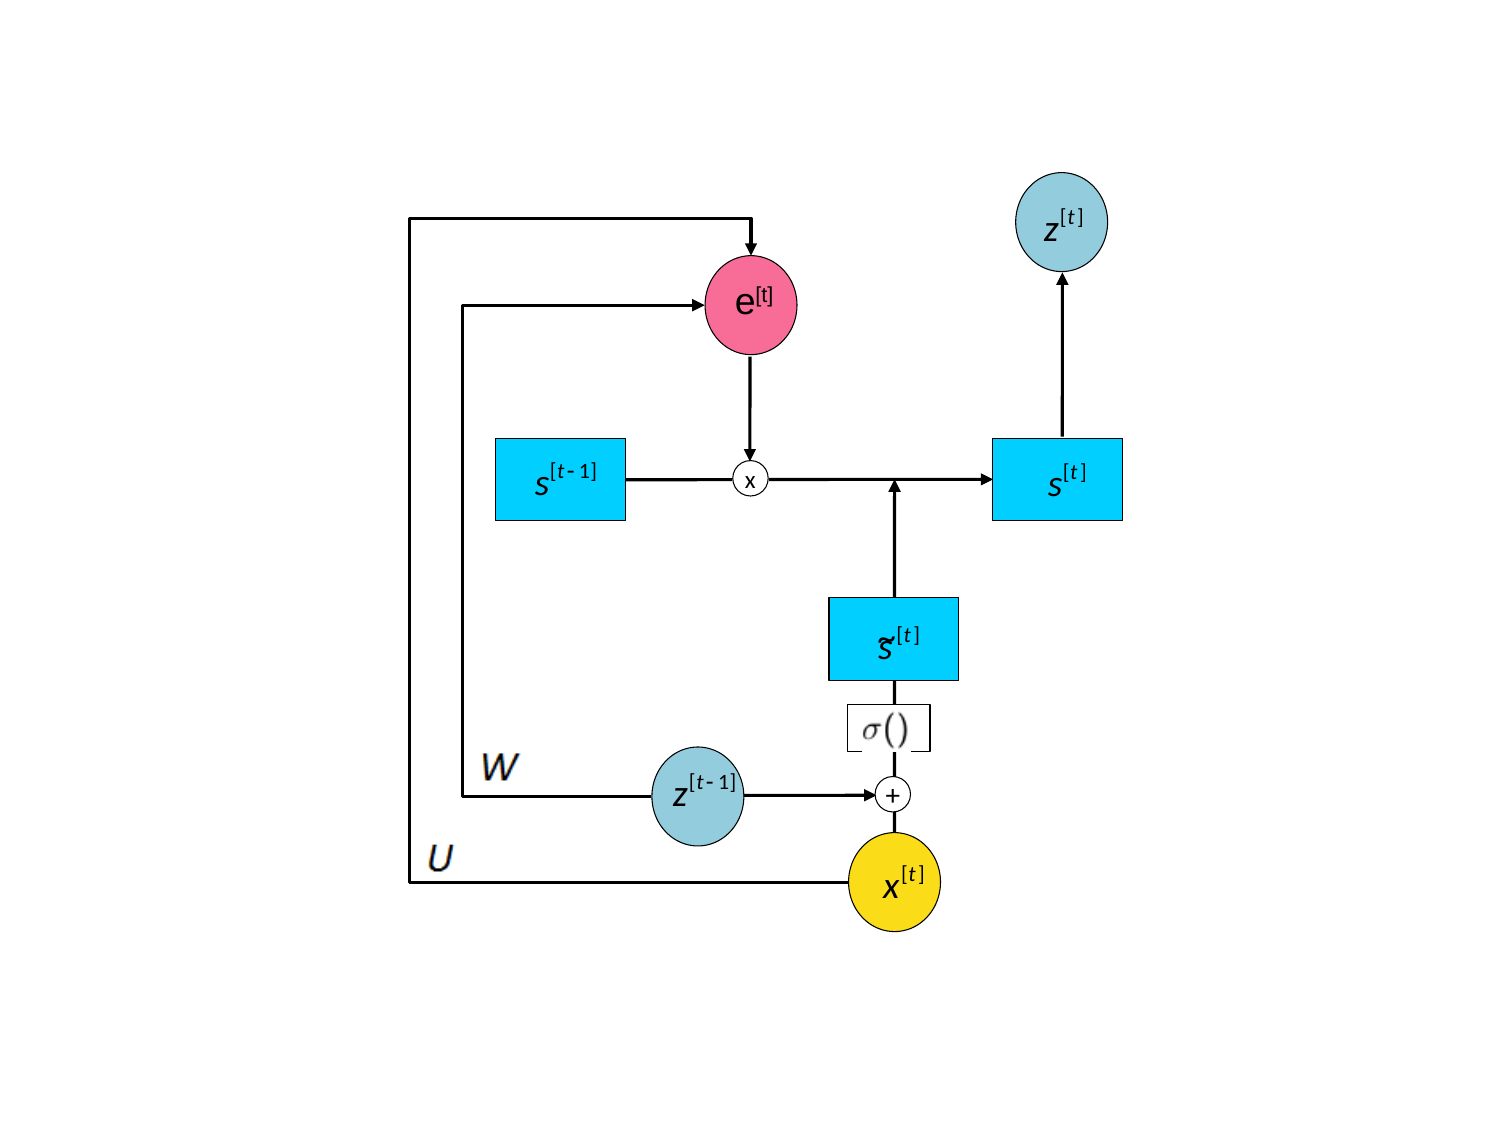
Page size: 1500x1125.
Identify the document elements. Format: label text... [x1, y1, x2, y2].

text_box [847, 704, 931, 752]
picture [474, 741, 524, 787]
chart [1041, 456, 1092, 507]
text_box [848, 832, 941, 932]
chart [666, 766, 742, 814]
text_box [651, 746, 741, 846]
text_box [1015, 172, 1108, 272]
picture [862, 709, 911, 752]
text_box [495, 438, 626, 521]
text_box [992, 438, 1123, 521]
chart [1037, 201, 1091, 248]
chart [871, 618, 925, 669]
chart [876, 857, 930, 905]
picture [415, 834, 461, 878]
text_box + [875, 776, 911, 812]
text_box x [732, 460, 769, 497]
chart [528, 454, 604, 505]
text_box [705, 255, 791, 355]
text_box [829, 597, 959, 681]
text_box e[t] [720, 273, 856, 330]
